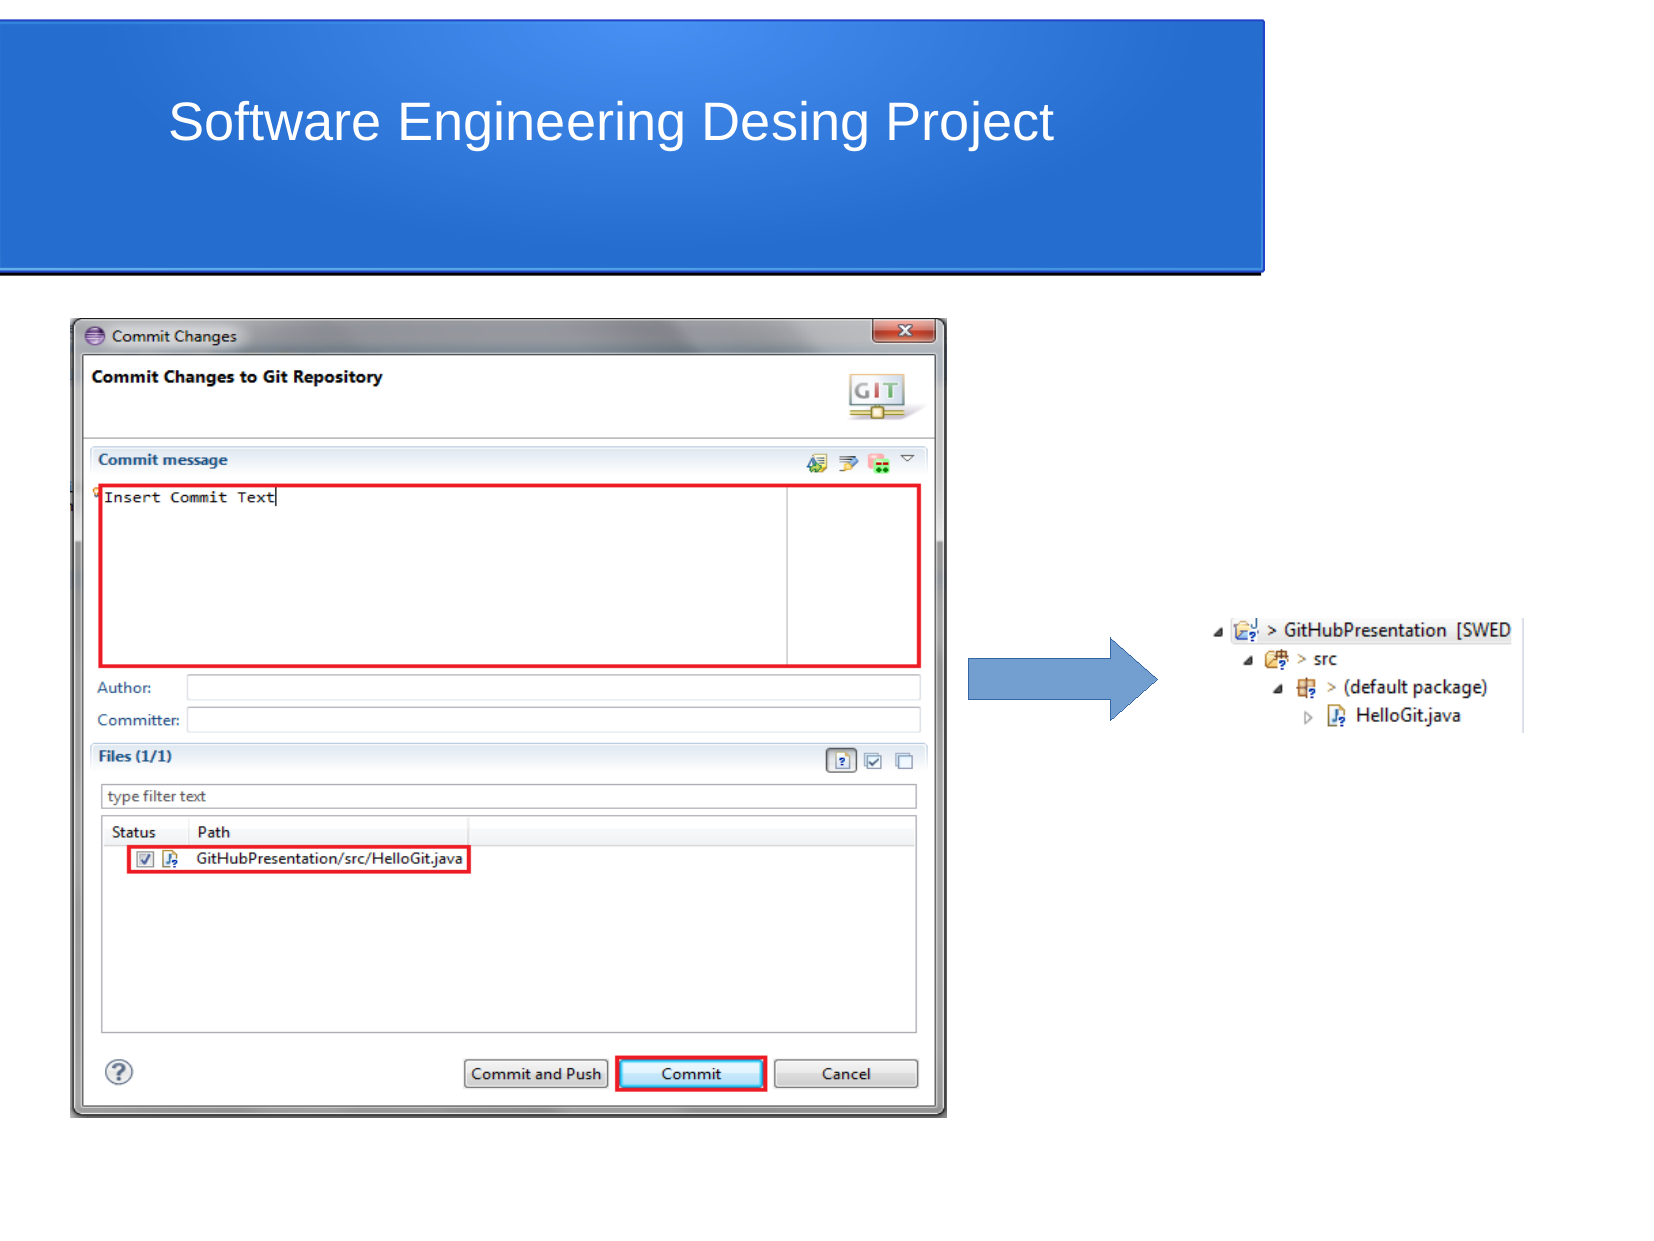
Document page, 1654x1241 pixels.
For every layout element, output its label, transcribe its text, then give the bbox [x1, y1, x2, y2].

picture [1201, 618, 1524, 733]
picture [70, 318, 947, 1118]
text_box [968, 637, 1158, 721]
text_box Software Engineering Desing Project [153, 83, 1134, 201]
